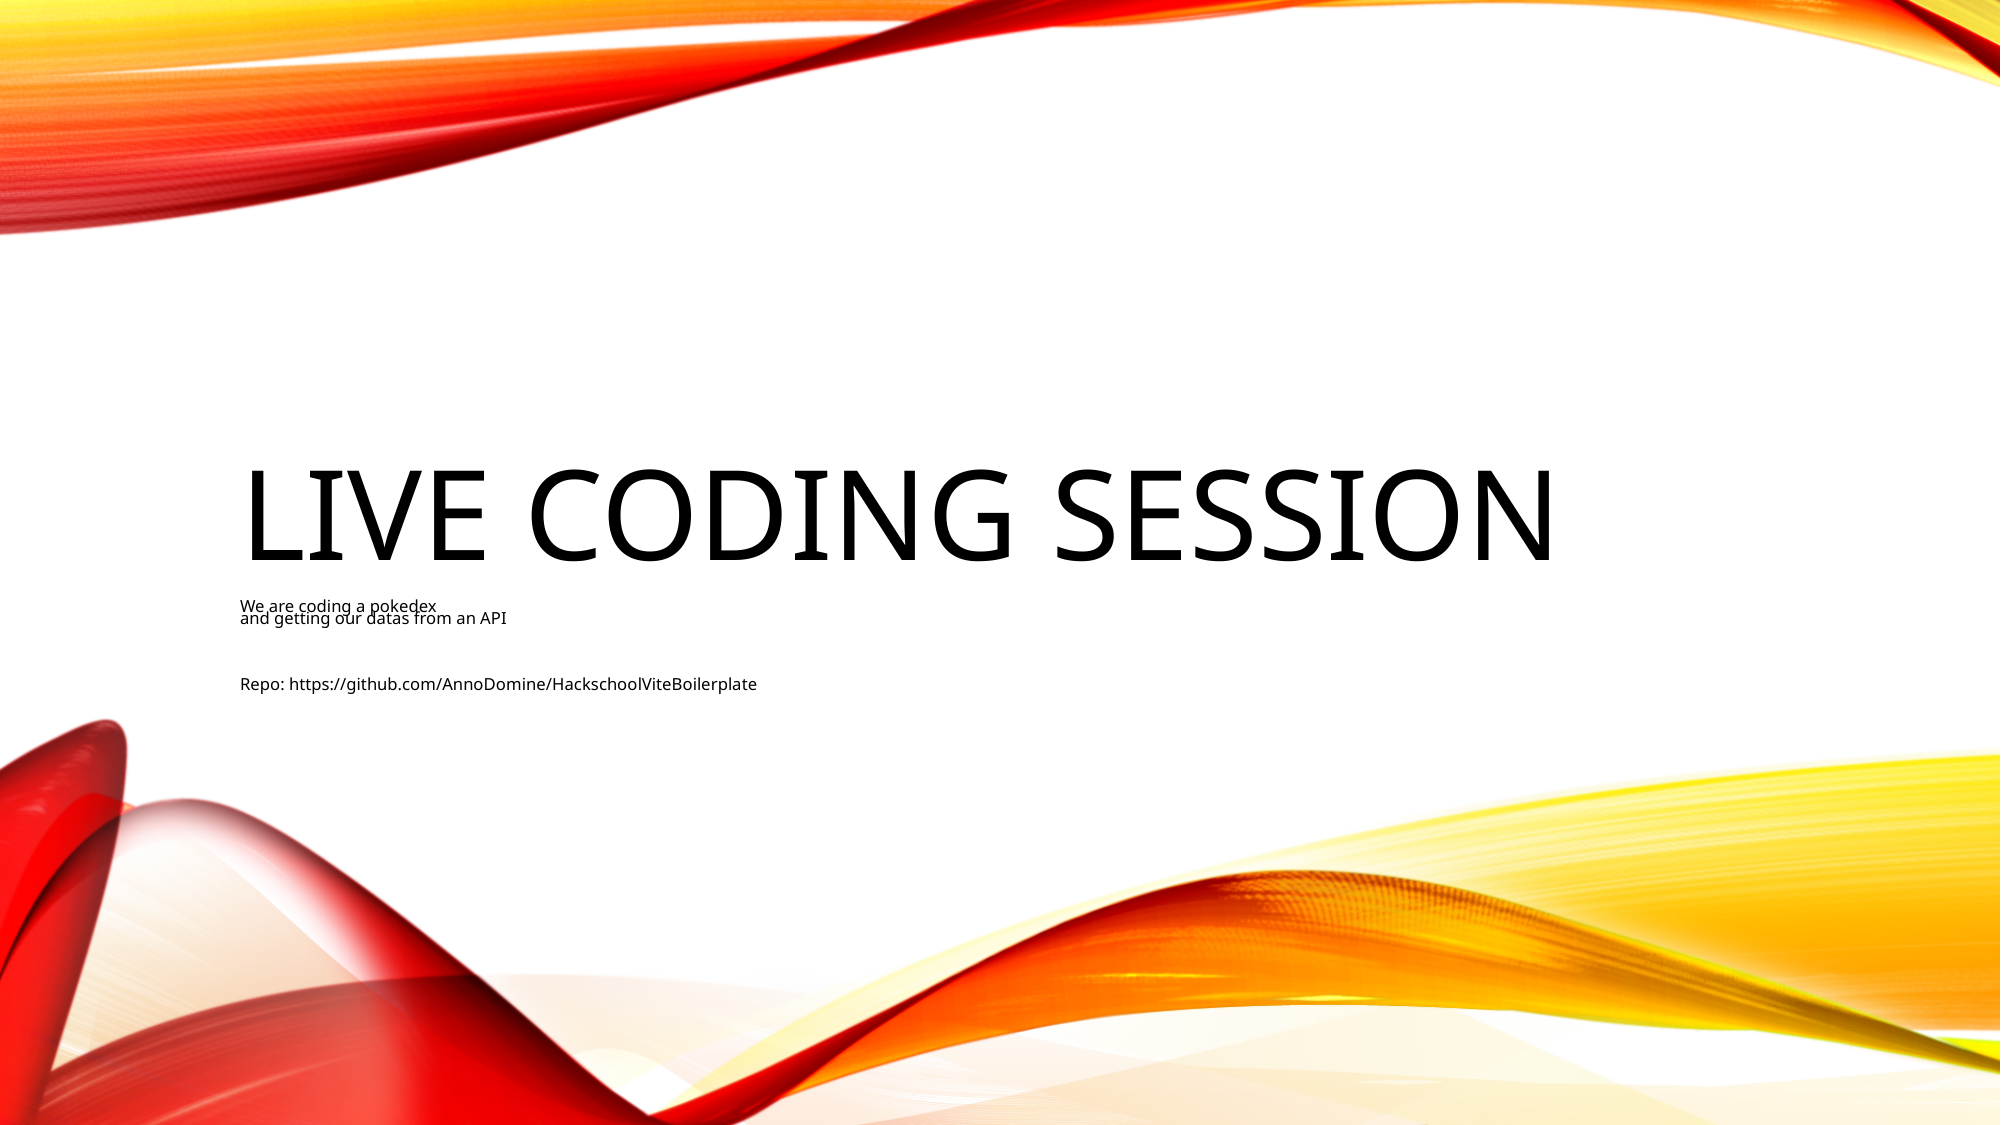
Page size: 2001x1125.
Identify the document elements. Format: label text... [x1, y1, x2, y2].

title Live coding session [225, 295, 1776, 595]
subtitle We are coding a pokedex and getting our datas from an API Repo: https://github.com/AnnoDomine/HackschoolViteBoilerplate [225, 595, 1776, 709]
